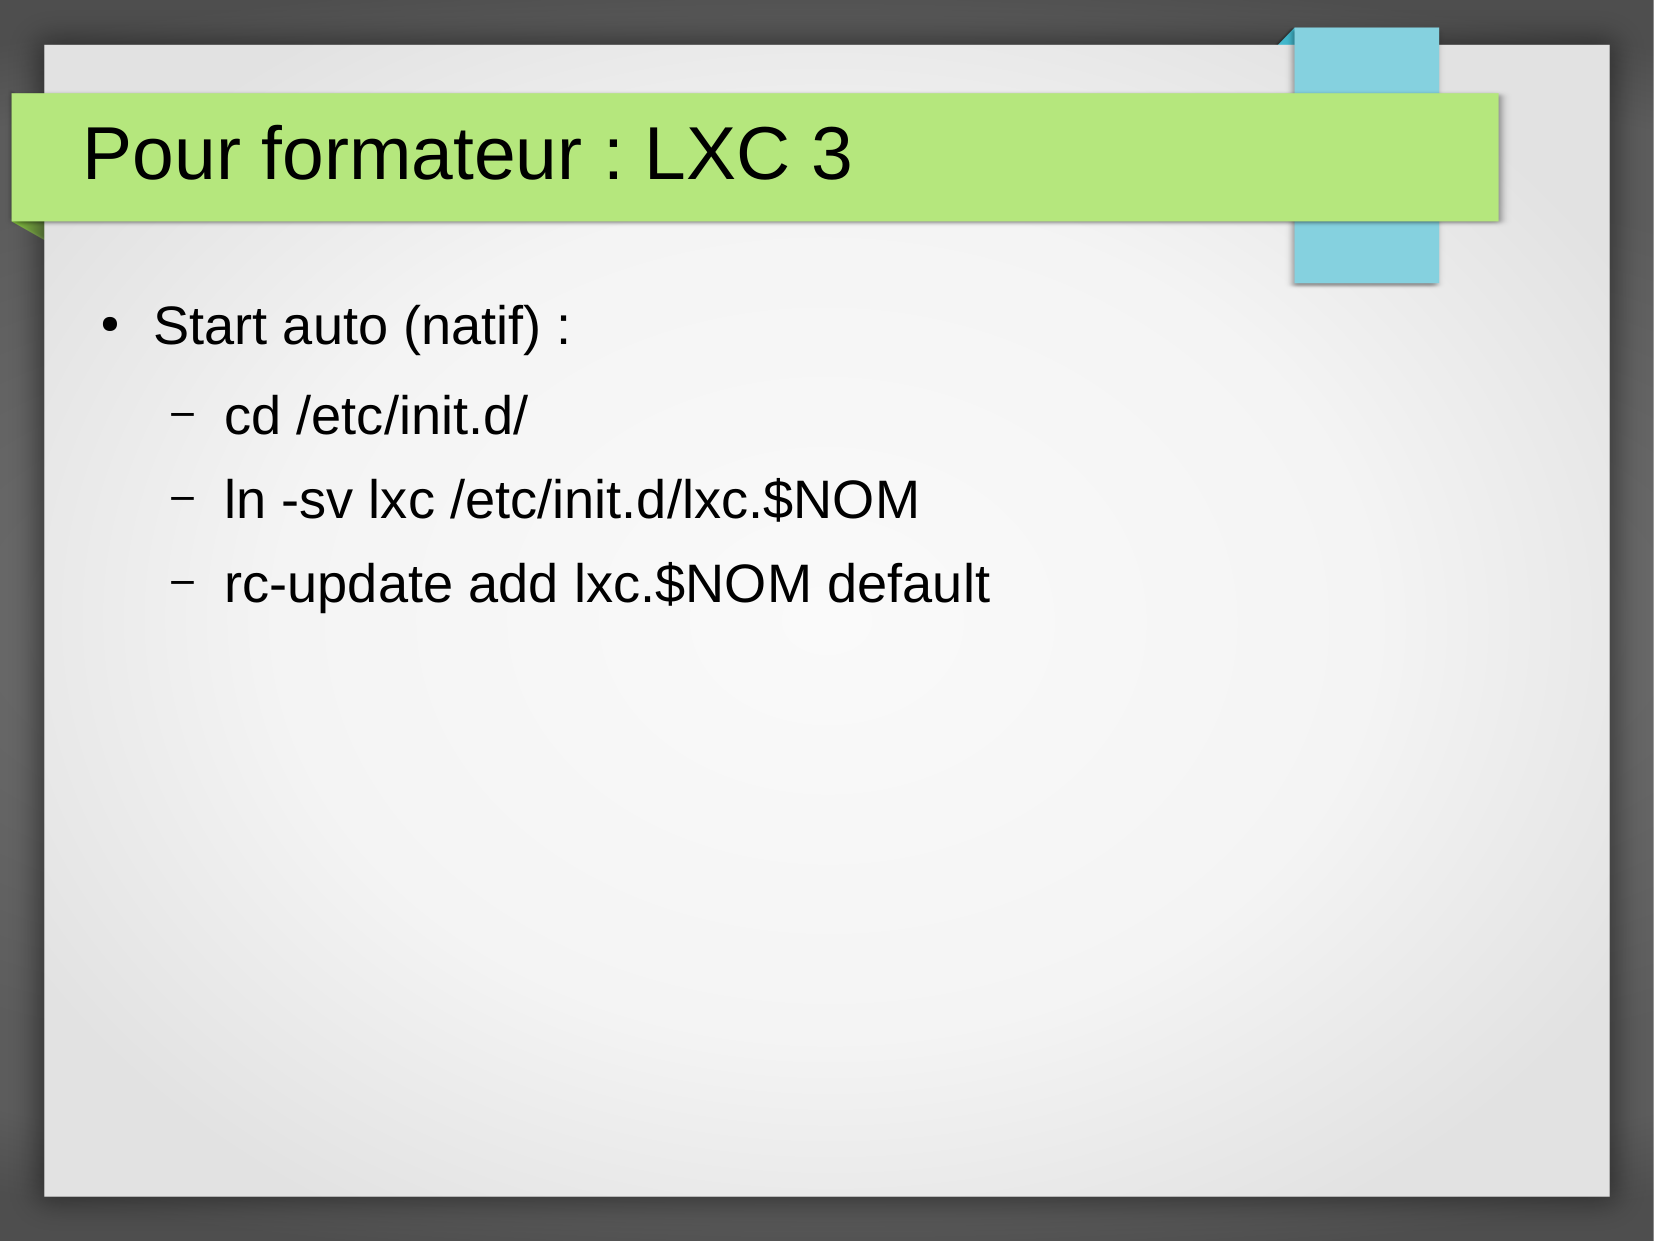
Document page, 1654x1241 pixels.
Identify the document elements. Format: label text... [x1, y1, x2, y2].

title Pour formateur : LXC 3 [82, 94, 1264, 213]
picture [0, 0, 1654, 1241]
list Start auto (natif) : cd /etc/init.d/ ln -sv lxc /etc/init.d/lxc.$NOM rc-update add lxc.$NOM default [82, 295, 1571, 1015]
